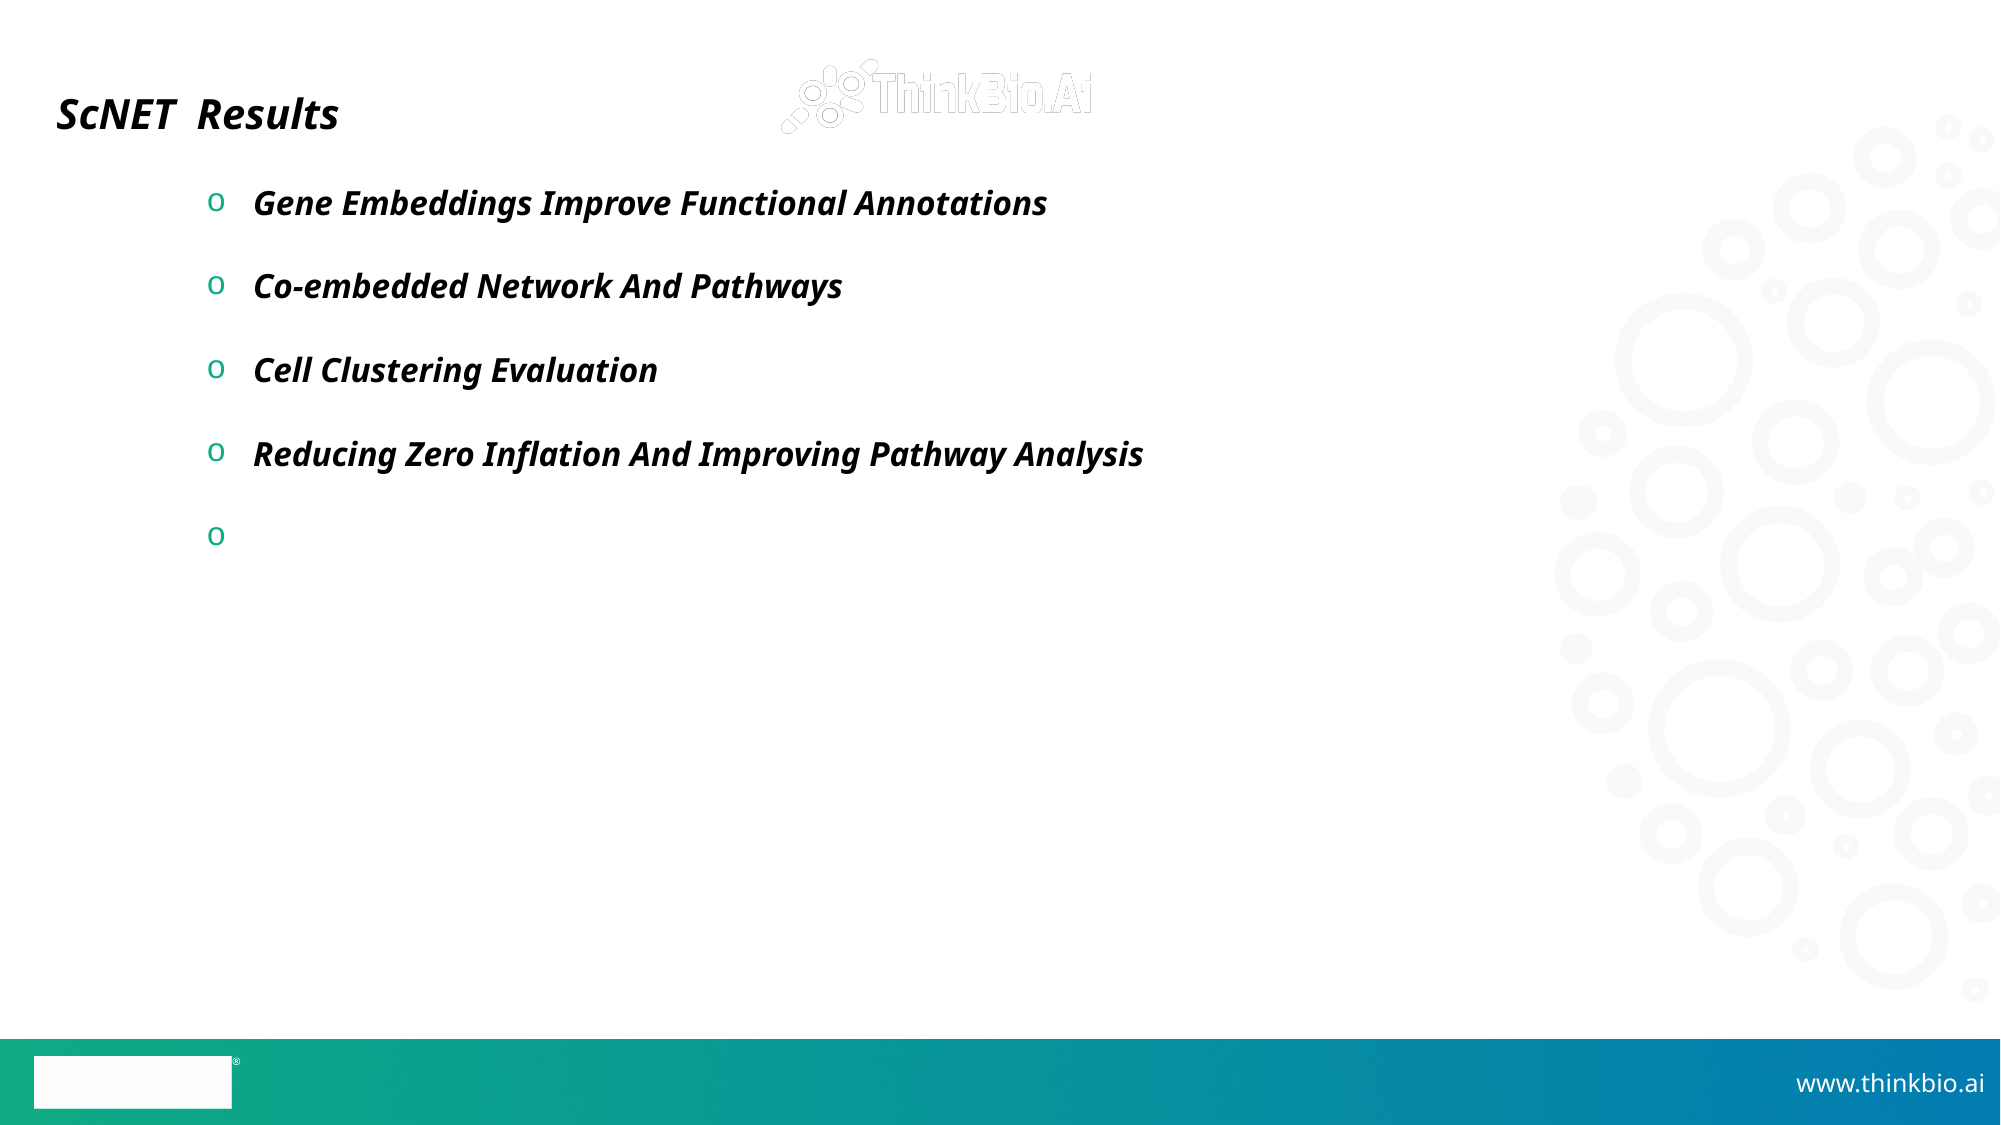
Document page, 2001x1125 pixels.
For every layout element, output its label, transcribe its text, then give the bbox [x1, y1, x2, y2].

text_box ScNET Results Gene Embeddings Improve Functional Annotations Co-embedded Network And Pathways Cell Clustering Evaluation Reducing Zero Inflation And Improving Pathway Analysis [56, 58, 1263, 595]
picture [781, 59, 1091, 134]
